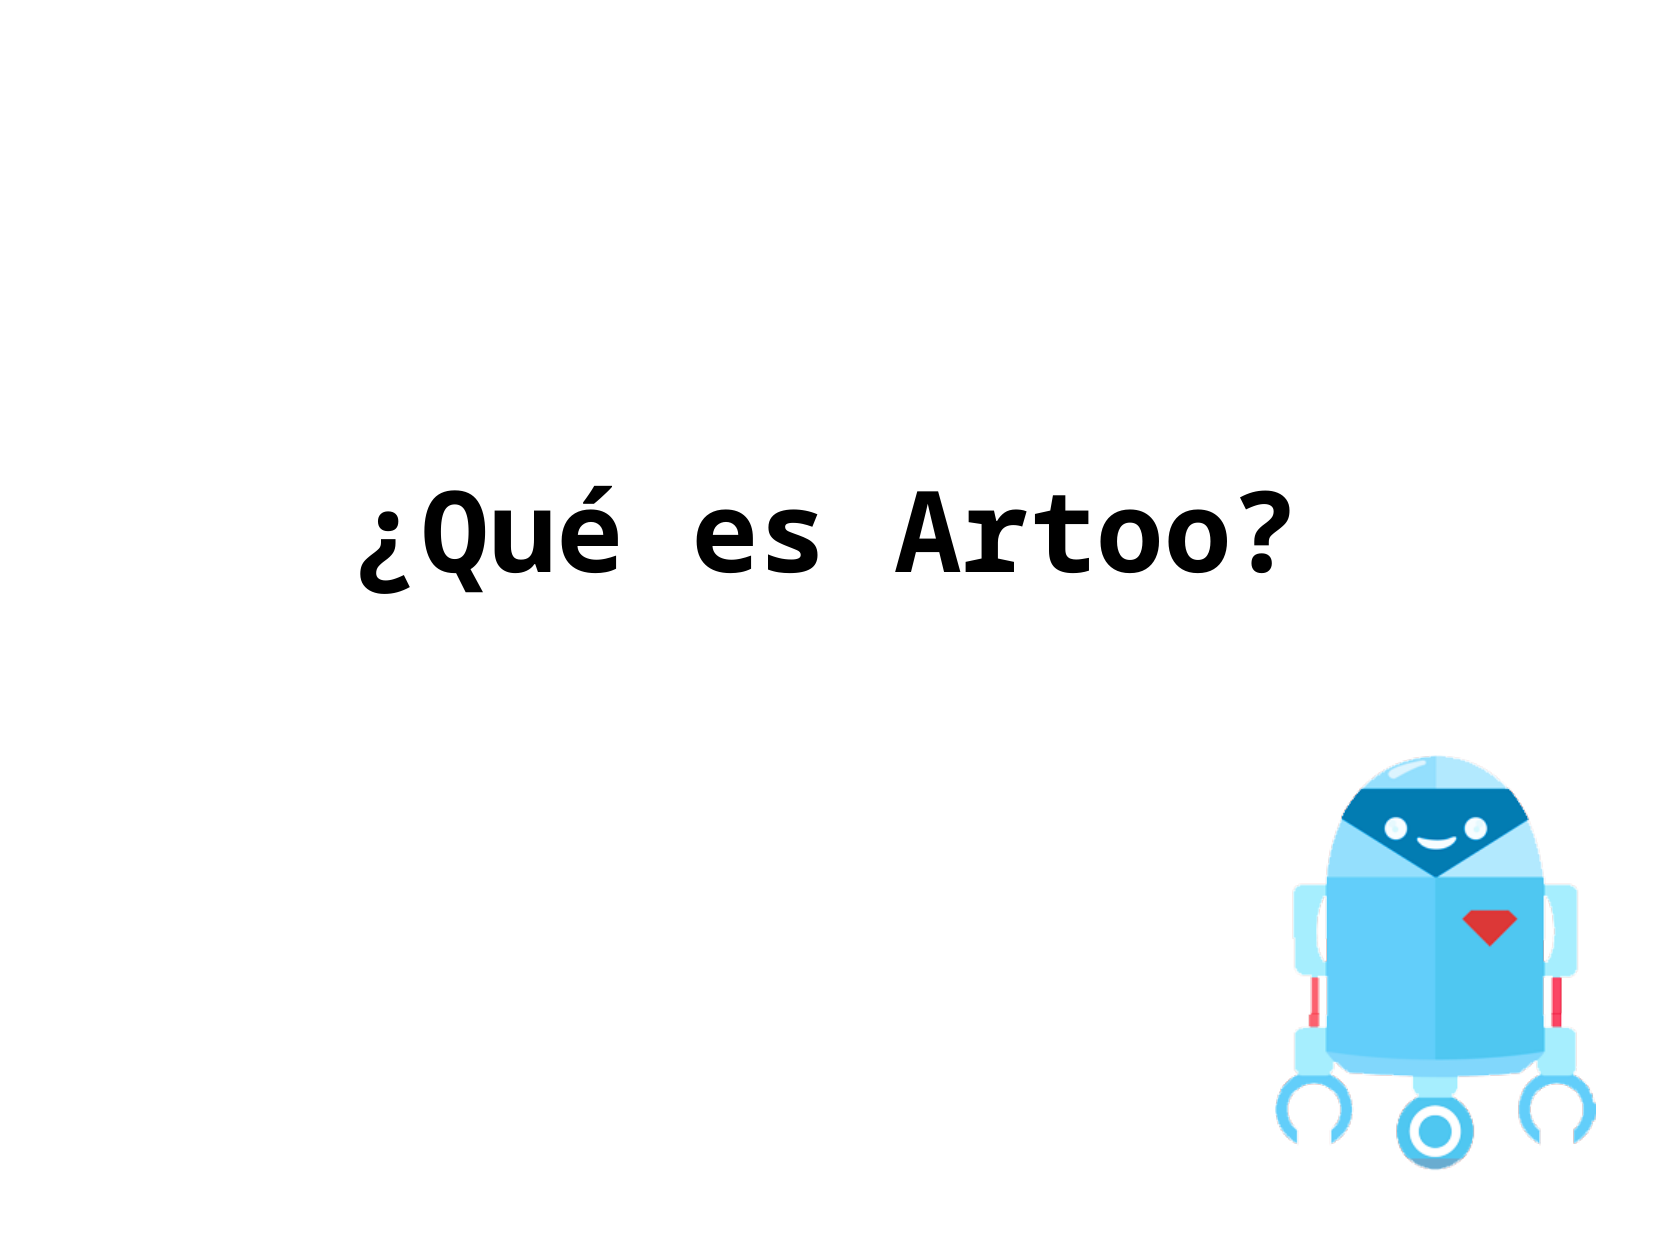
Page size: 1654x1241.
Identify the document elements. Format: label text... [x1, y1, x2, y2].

picture [1275, 755, 1596, 1182]
subtitle ¿Qué es Artoo? [82, 49, 1571, 1010]
